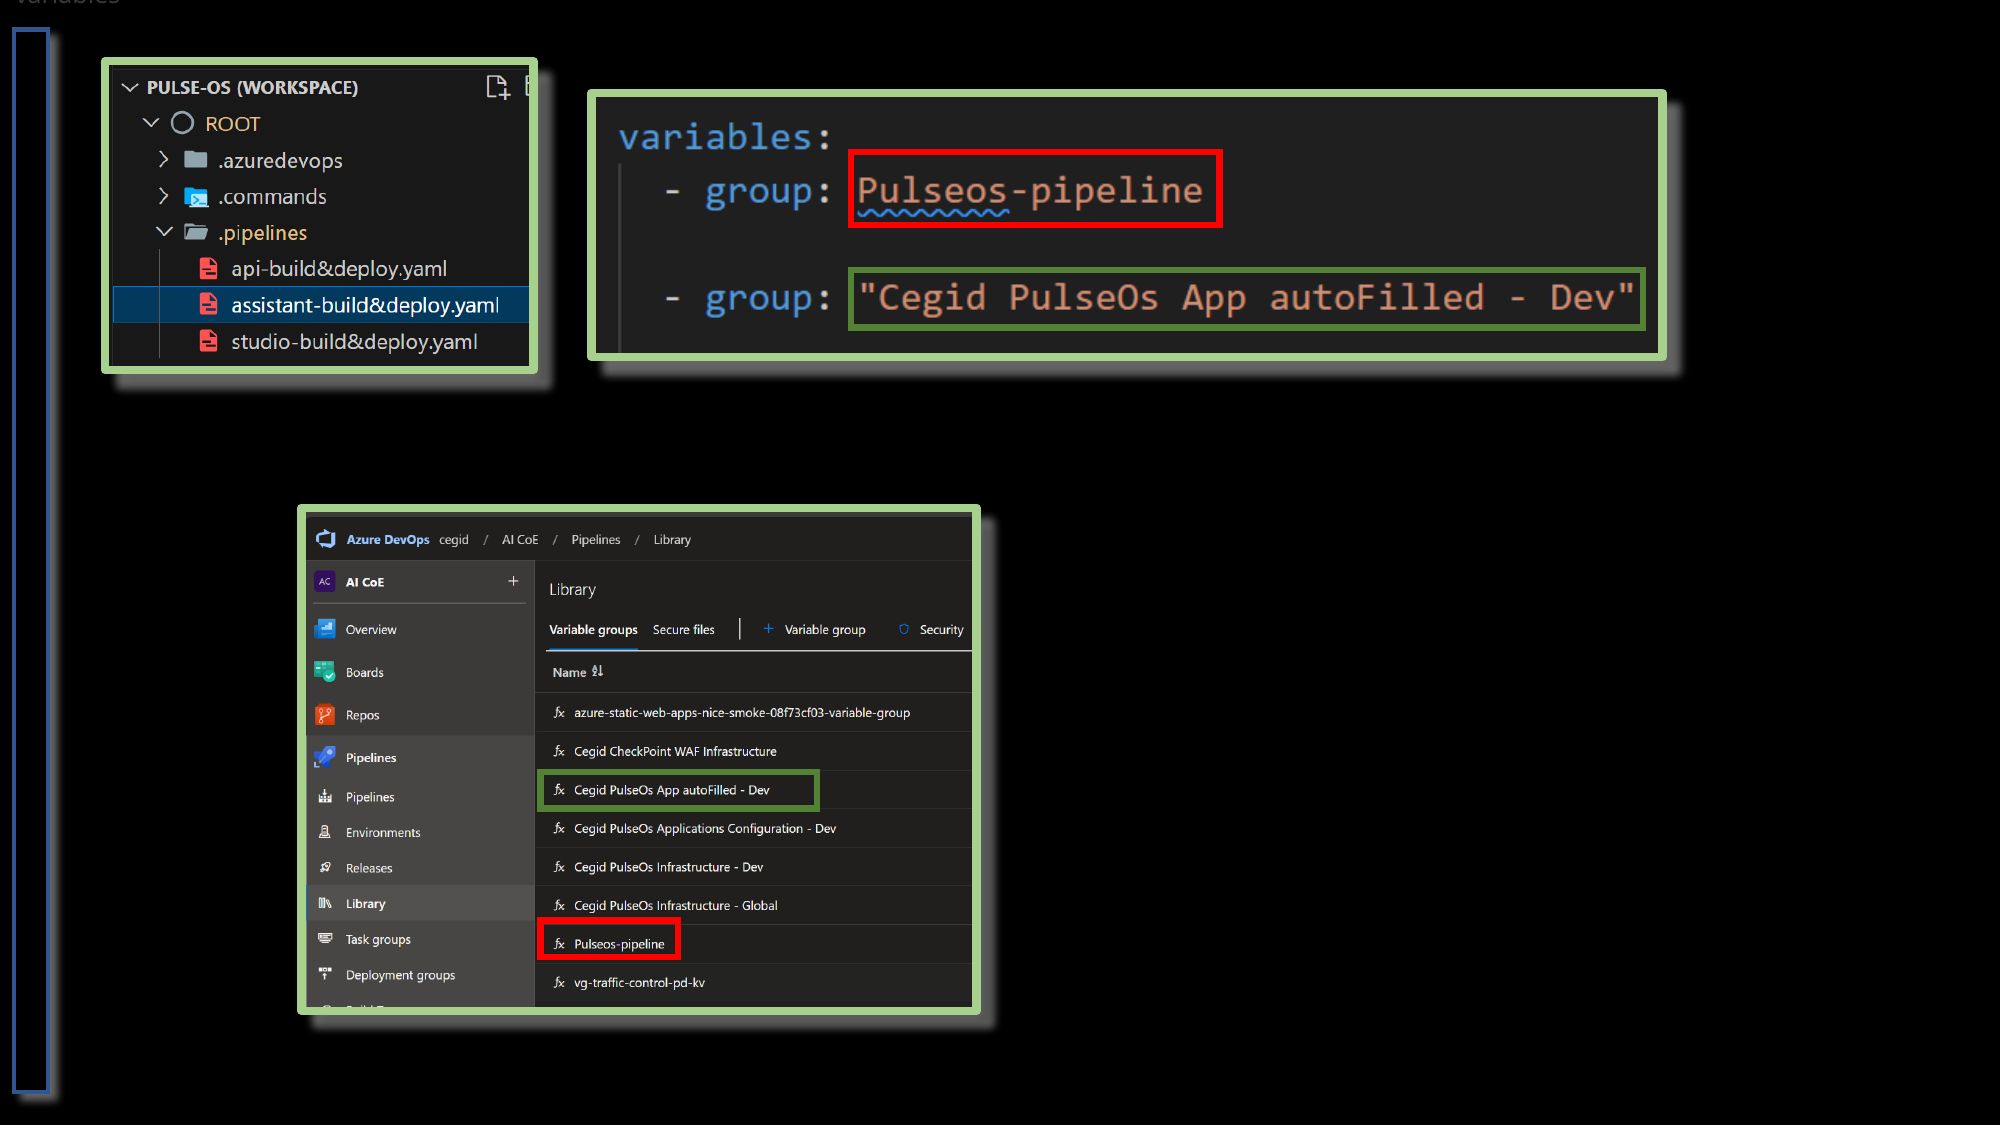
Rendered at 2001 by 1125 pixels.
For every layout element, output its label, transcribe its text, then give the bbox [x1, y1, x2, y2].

picture [595, 96, 1659, 354]
picture [305, 511, 973, 1007]
picture [109, 65, 530, 366]
title 2. variables [0, 0, 145, 1125]
